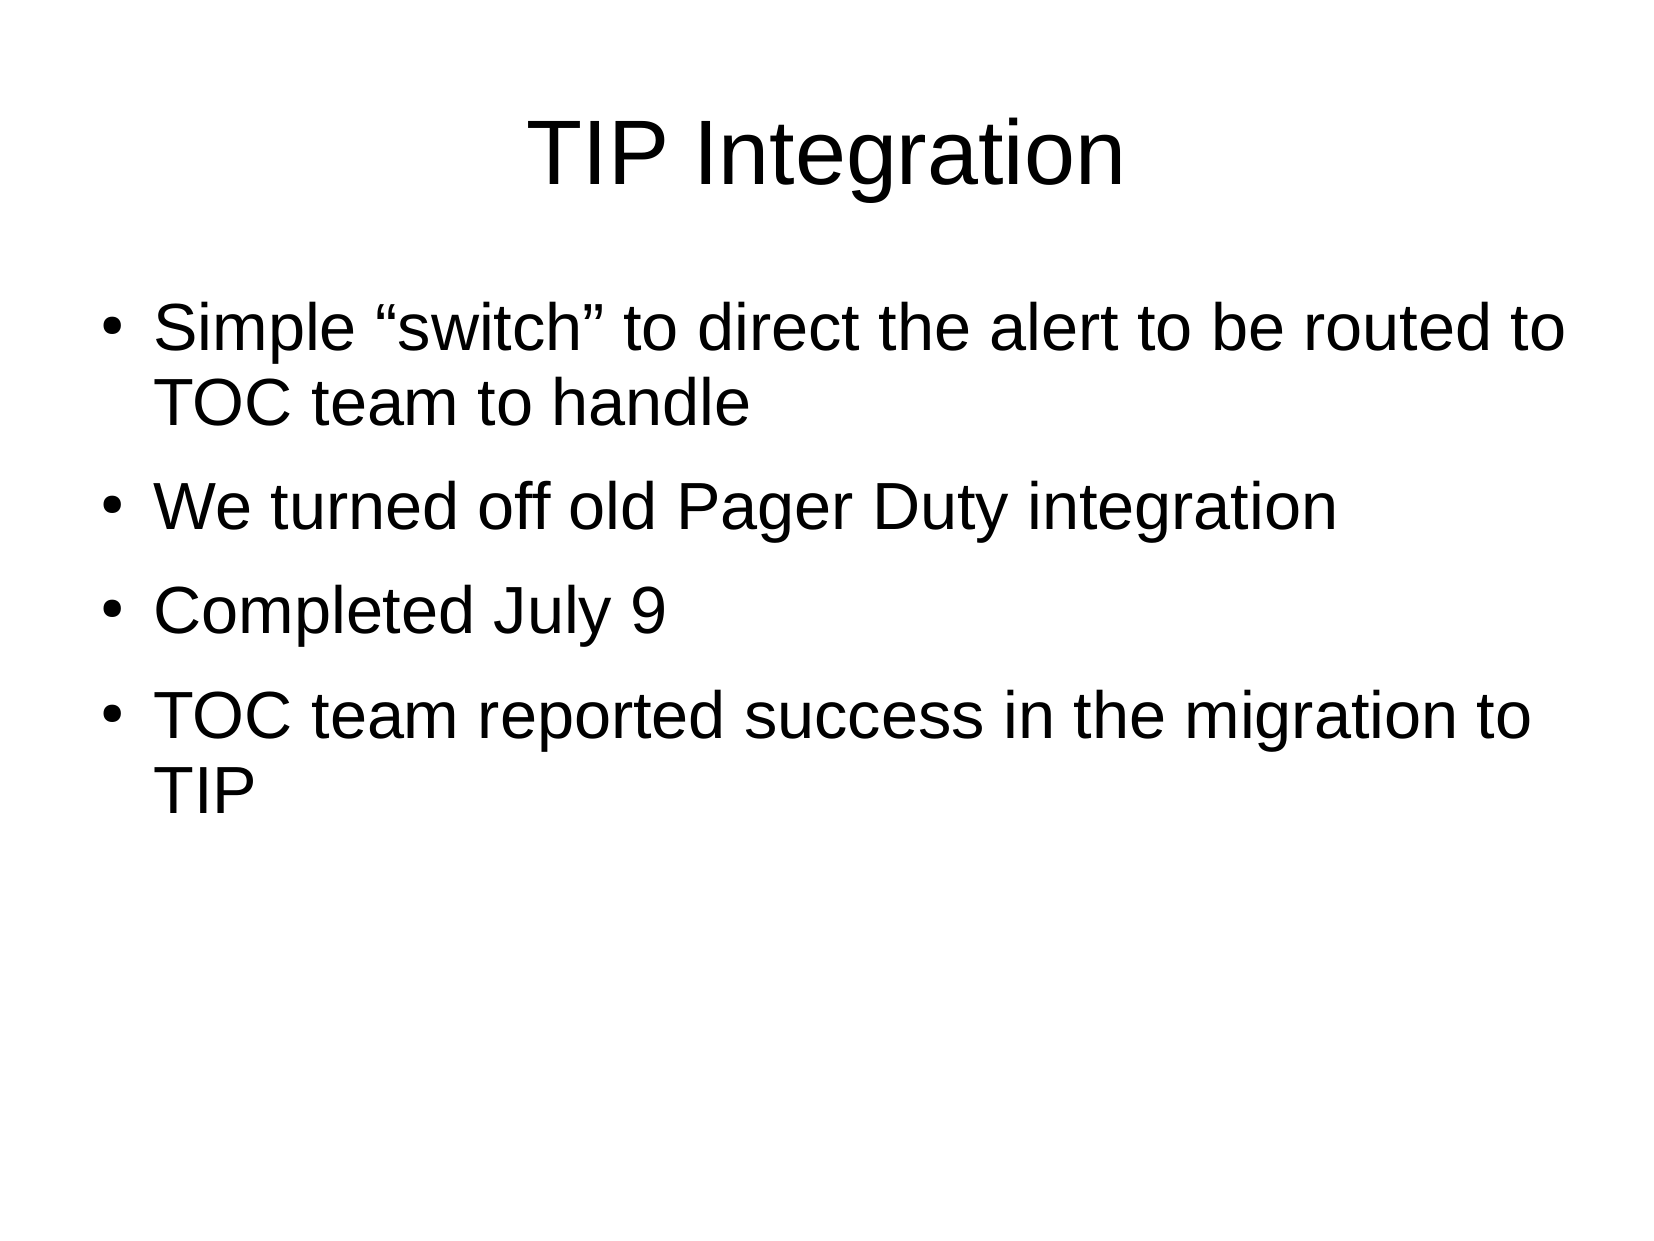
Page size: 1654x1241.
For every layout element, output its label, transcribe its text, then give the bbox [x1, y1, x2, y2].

title TIP Integration [82, 49, 1571, 257]
list Simple “switch” to direct the alert to be routed to TOC team to handle We turned off old Pager Duty integration Completed July 9 TOC team reported success in the migration to TIP [82, 290, 1571, 1010]
